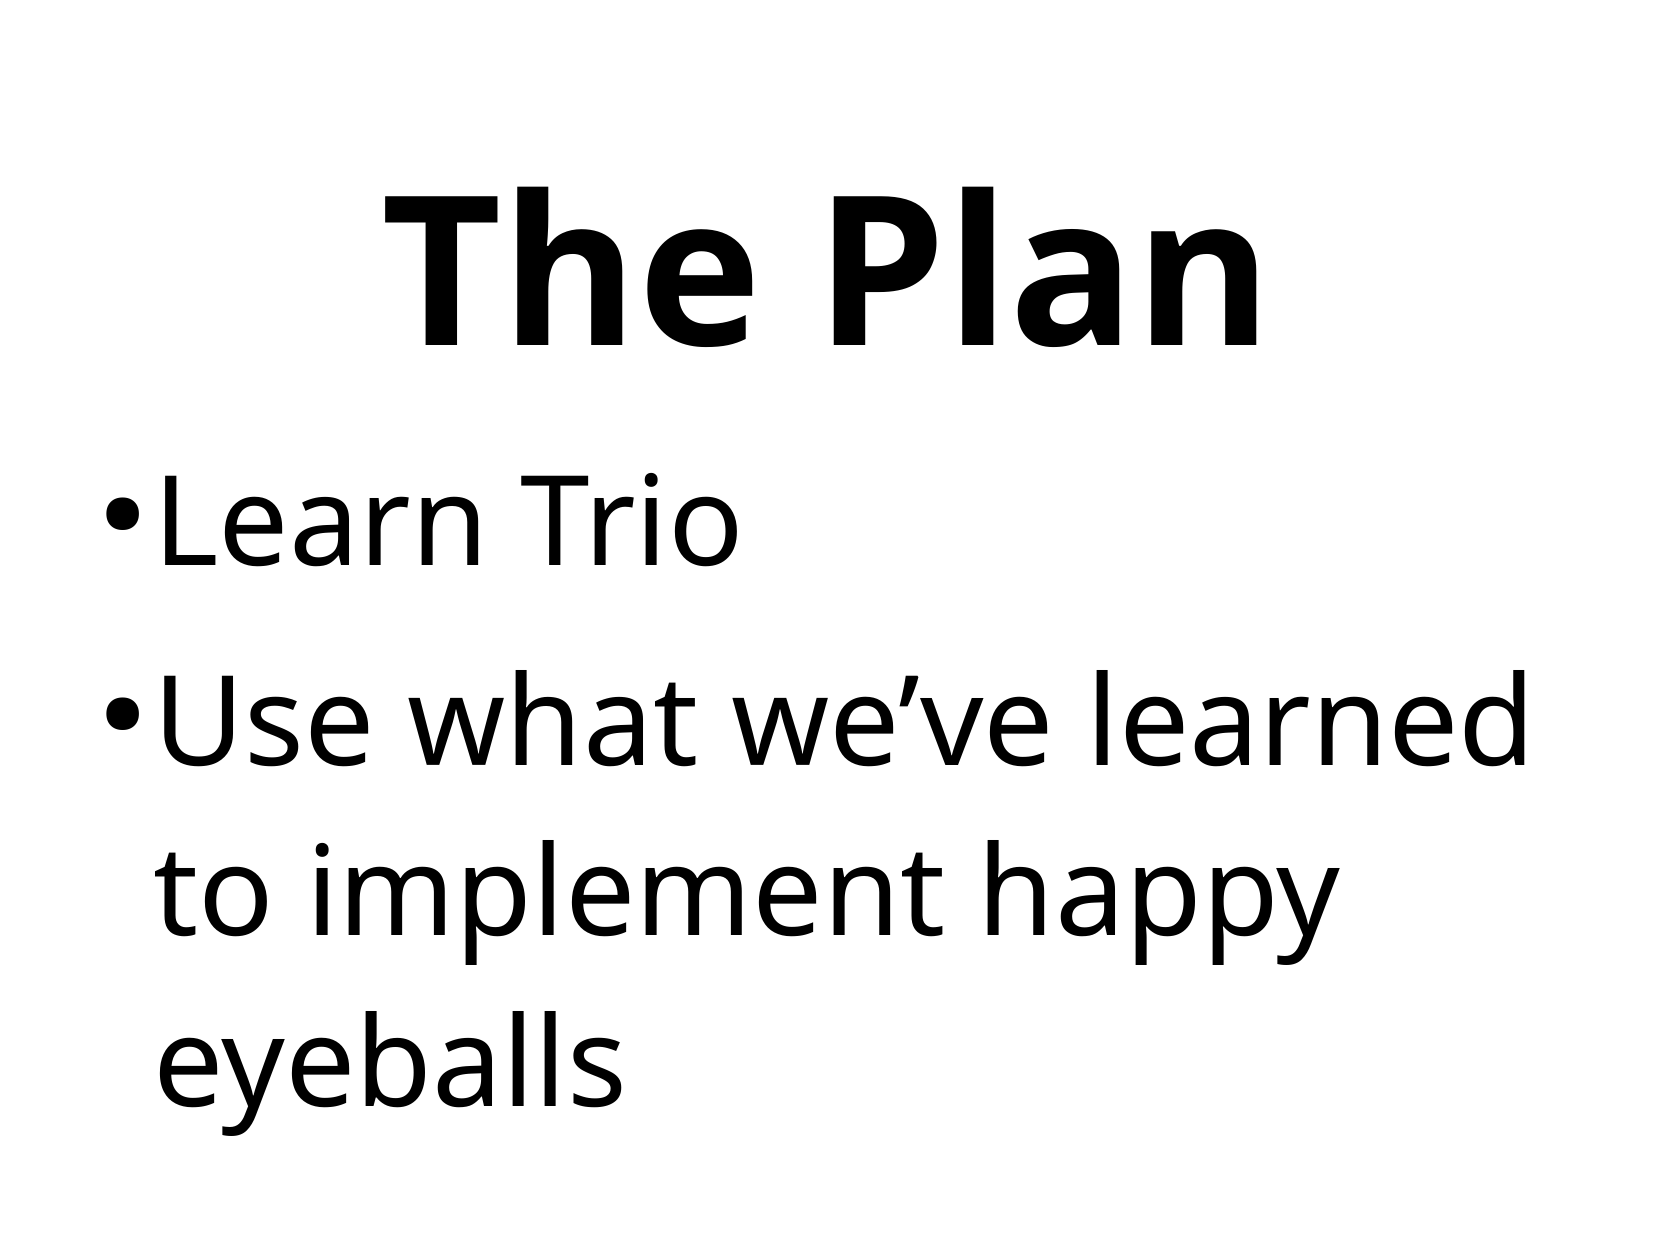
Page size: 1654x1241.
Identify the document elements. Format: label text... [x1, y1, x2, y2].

title The Plan [82, 138, 1571, 392]
list Learn Trio Use what we’ve learned to implement happy eyeballs [82, 431, 1571, 1152]
